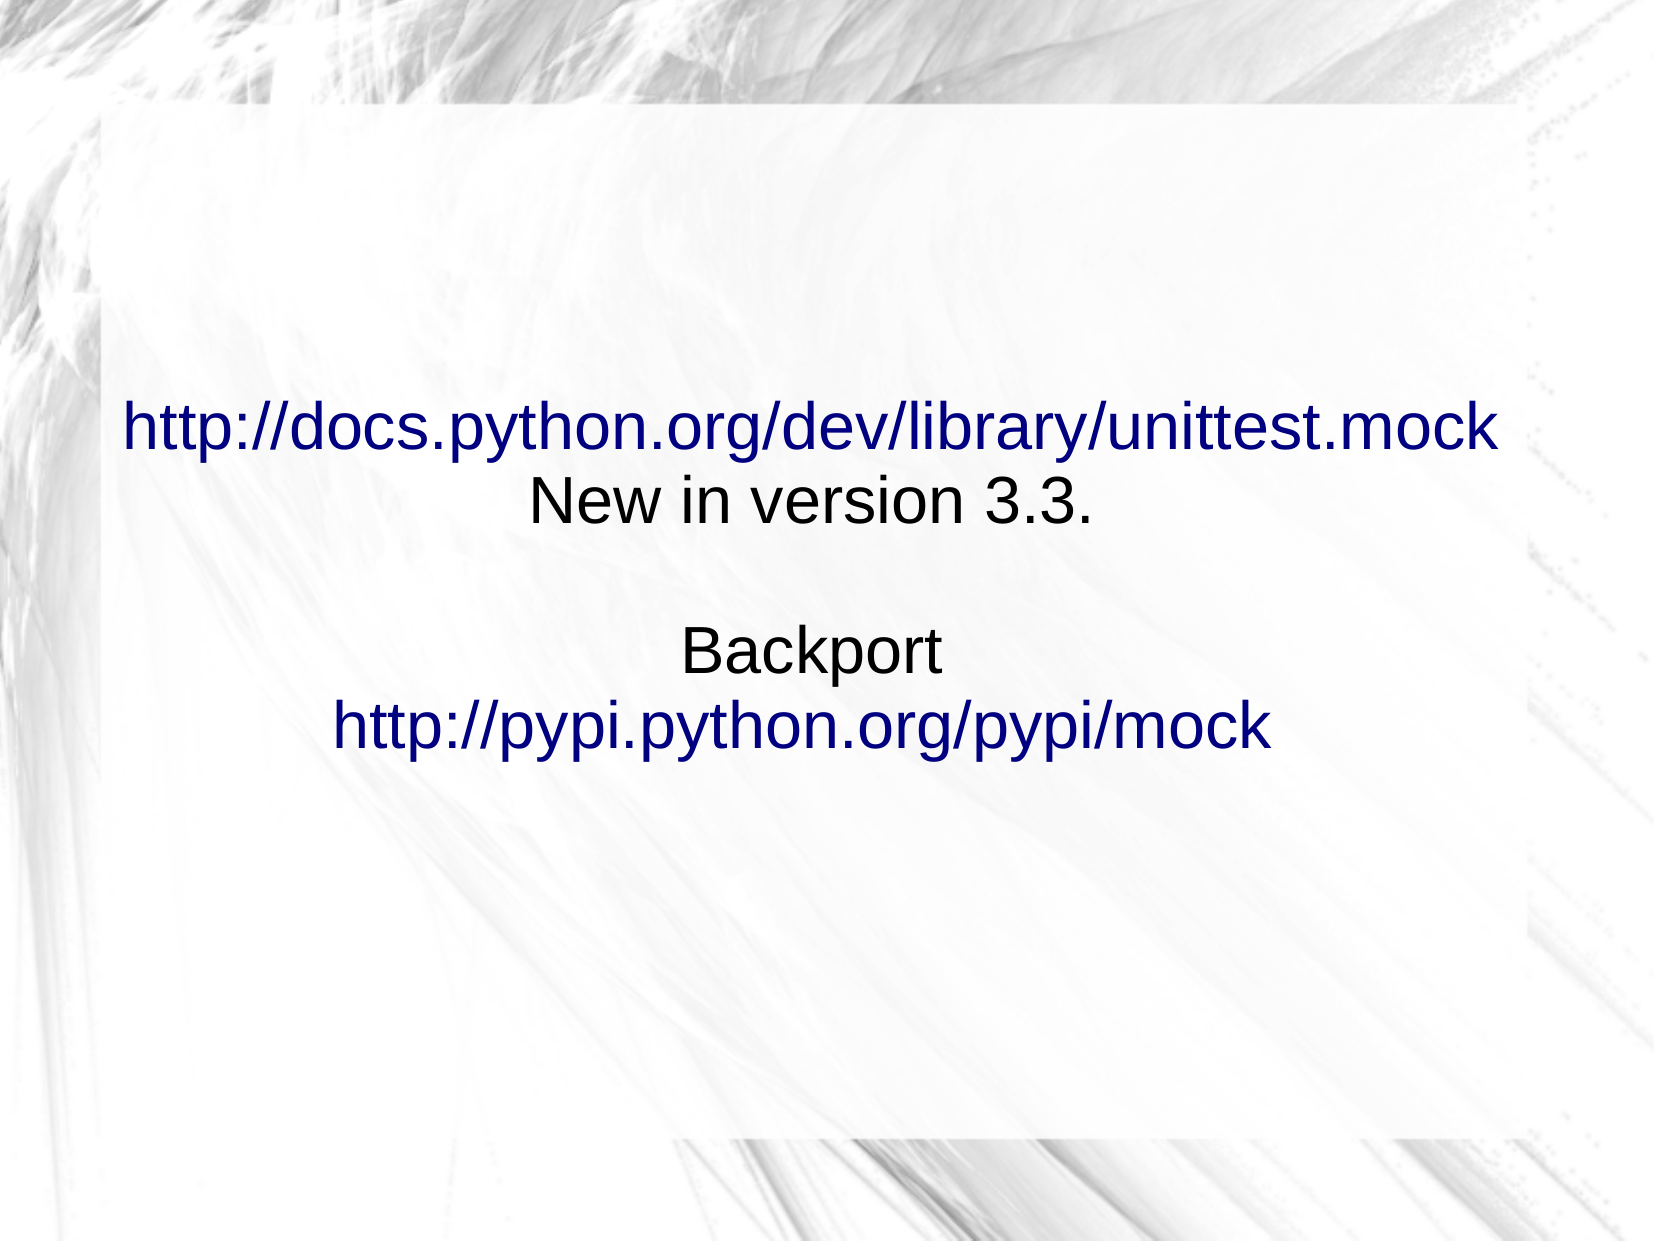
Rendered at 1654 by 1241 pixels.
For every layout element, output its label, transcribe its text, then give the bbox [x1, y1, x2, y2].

subtitle http://docs.python.org/dev/library/unittest.mock New in version 3.3. Backport http://pypi.python.org/pypi/mock [118, 112, 1506, 1039]
picture [0, 0, 1654, 1241]
